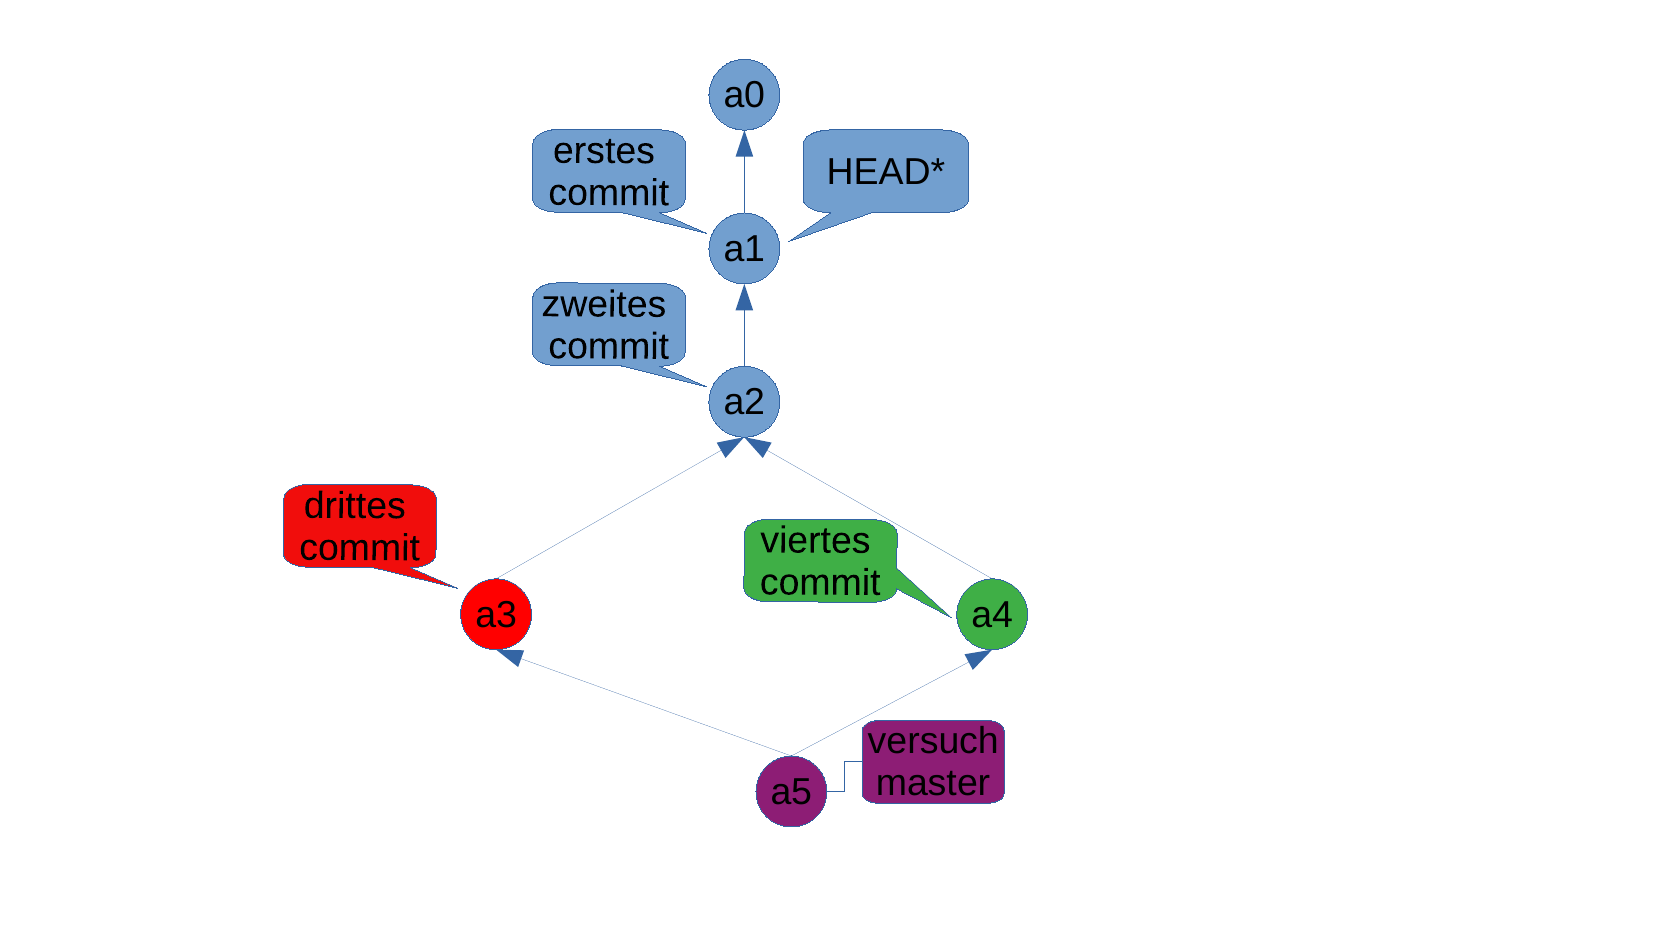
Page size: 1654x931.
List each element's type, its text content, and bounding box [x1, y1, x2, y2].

text_box a5 [755, 756, 827, 827]
text_box viertes commit [743, 519, 952, 618]
text_box a3 [460, 578, 532, 650]
text_box a1 [708, 212, 780, 284]
text_box HEAD* [788, 129, 969, 242]
text_box a0 [708, 59, 780, 131]
text_box a4 [956, 578, 1028, 650]
text_box drittes commit [283, 484, 458, 589]
text_box erstes commit [532, 129, 707, 234]
text_box versuch master [862, 720, 1005, 804]
text_box zweites commit [532, 282, 707, 387]
text_box a2 [708, 366, 780, 437]
